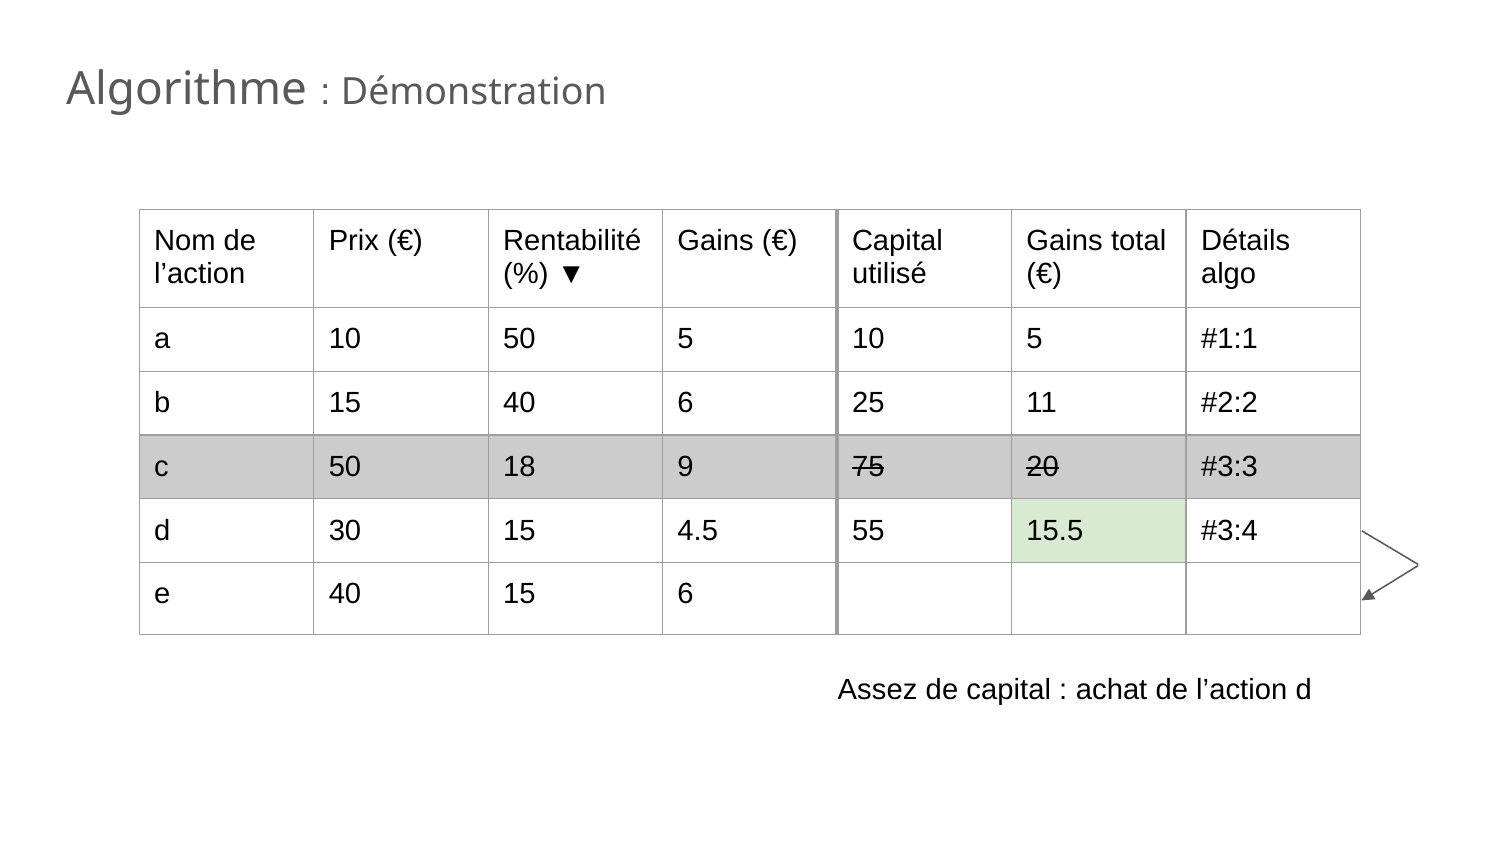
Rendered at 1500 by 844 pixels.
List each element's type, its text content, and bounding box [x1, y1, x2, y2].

table_cell 15 [489, 499, 662, 562]
table_cell 6 [663, 563, 835, 634]
table_cell 15 [314, 372, 488, 434]
table_cell 50 [314, 436, 488, 498]
table_cell 10 [314, 308, 488, 371]
table_cell c [140, 436, 313, 498]
table_cell 5 [663, 308, 835, 371]
table_cell 55 [839, 499, 1011, 562]
table_cell [1012, 563, 1185, 634]
table_header Gains (€) [663, 210, 835, 307]
table_header Capital utilisé [839, 210, 1011, 307]
table_cell 25 [839, 372, 1011, 434]
table_header Gains total (€) [1012, 210, 1185, 307]
table_cell 20 [1012, 436, 1185, 498]
list Algorithme : Démonstration [51, 35, 1449, 129]
table_cell 5 [1012, 308, 1185, 371]
table_cell 4.5 [663, 499, 835, 562]
table_header Nom de l’action [140, 210, 313, 307]
table_cell 40 [314, 563, 488, 634]
table_cell 9 [663, 436, 835, 498]
table_cell 10 [839, 308, 1011, 371]
table_cell a [140, 308, 313, 371]
table_cell 50 [489, 308, 662, 371]
table_cell [1187, 563, 1360, 634]
table_cell 6 [663, 372, 835, 434]
table_cell 30 [314, 499, 488, 562]
table_header Rentabilité (%) ▼ [489, 210, 662, 307]
table_cell #3:3 [1187, 436, 1360, 498]
table_header Prix (€) [314, 210, 488, 307]
table_cell 11 [1012, 372, 1185, 434]
table_cell 40 [489, 372, 662, 434]
table_cell e [140, 563, 313, 634]
table_cell #3:4 [1187, 499, 1360, 562]
table_cell [839, 563, 1011, 634]
table_cell 15 [489, 563, 662, 634]
table_header Détails algo [1187, 210, 1360, 307]
table_cell 18 [489, 436, 662, 498]
table_cell 75 [839, 436, 1011, 498]
table_cell d [140, 499, 313, 562]
text_box Assez de capital : achat de l’action d [822, 655, 1412, 721]
table_cell #2:2 [1187, 372, 1360, 434]
table_cell b [140, 372, 313, 434]
table_cell 15.5 [1012, 499, 1185, 562]
table_cell #1:1 [1187, 308, 1360, 371]
